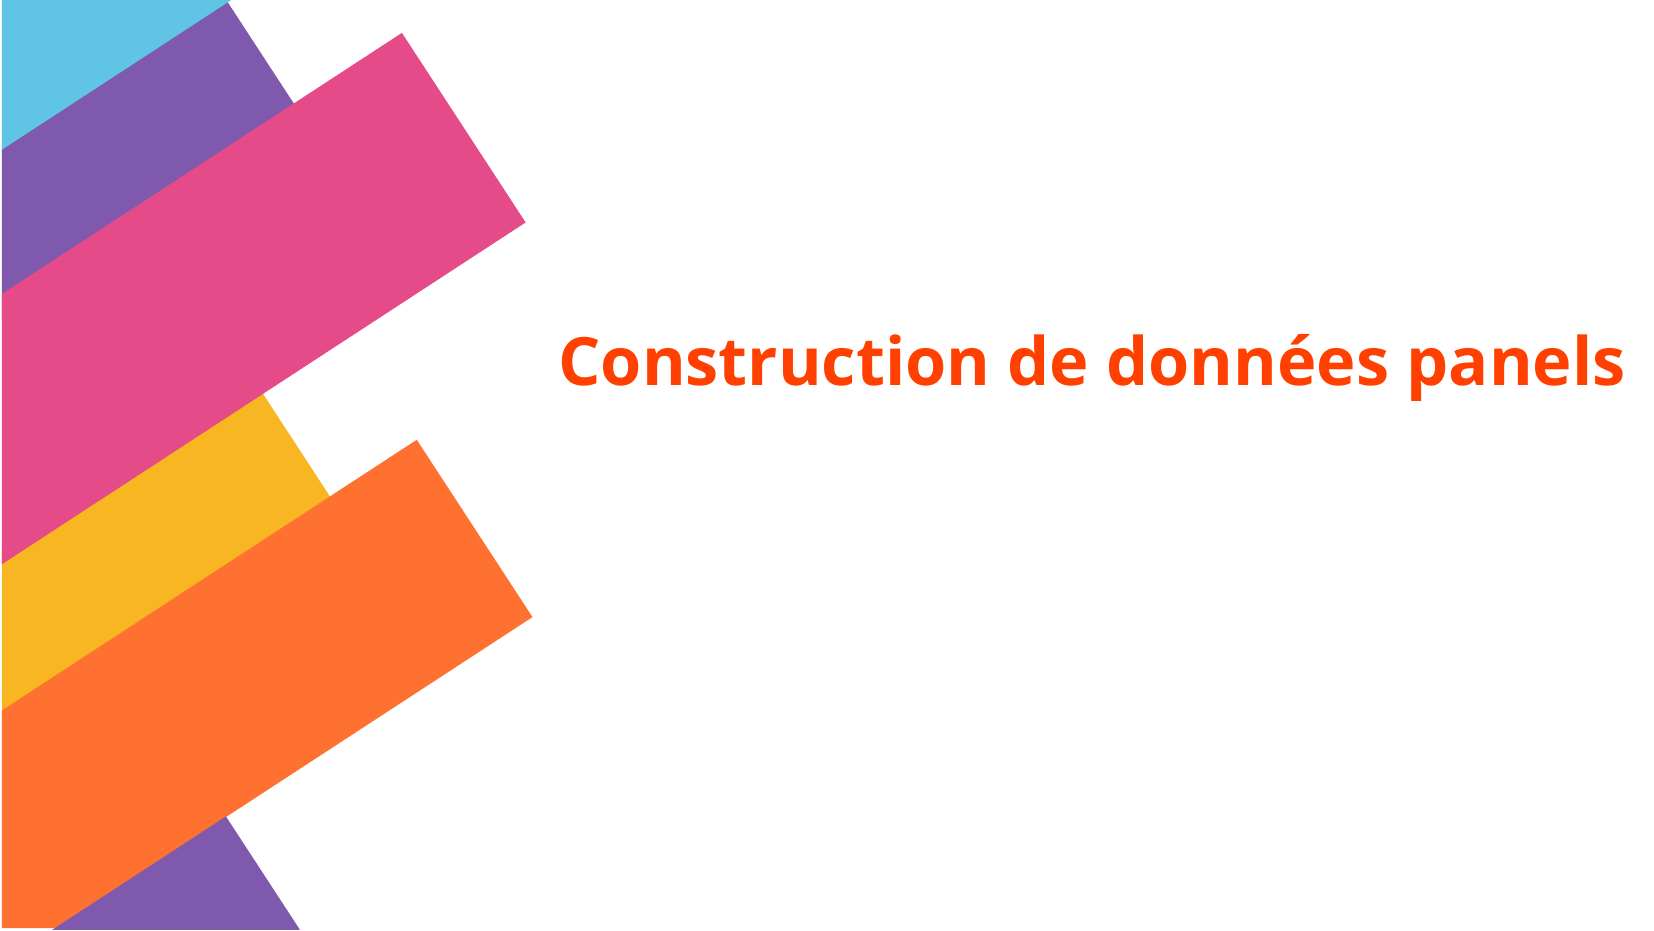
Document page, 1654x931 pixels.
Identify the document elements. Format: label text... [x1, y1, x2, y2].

title Construction de données panels [295, 306, 1654, 414]
